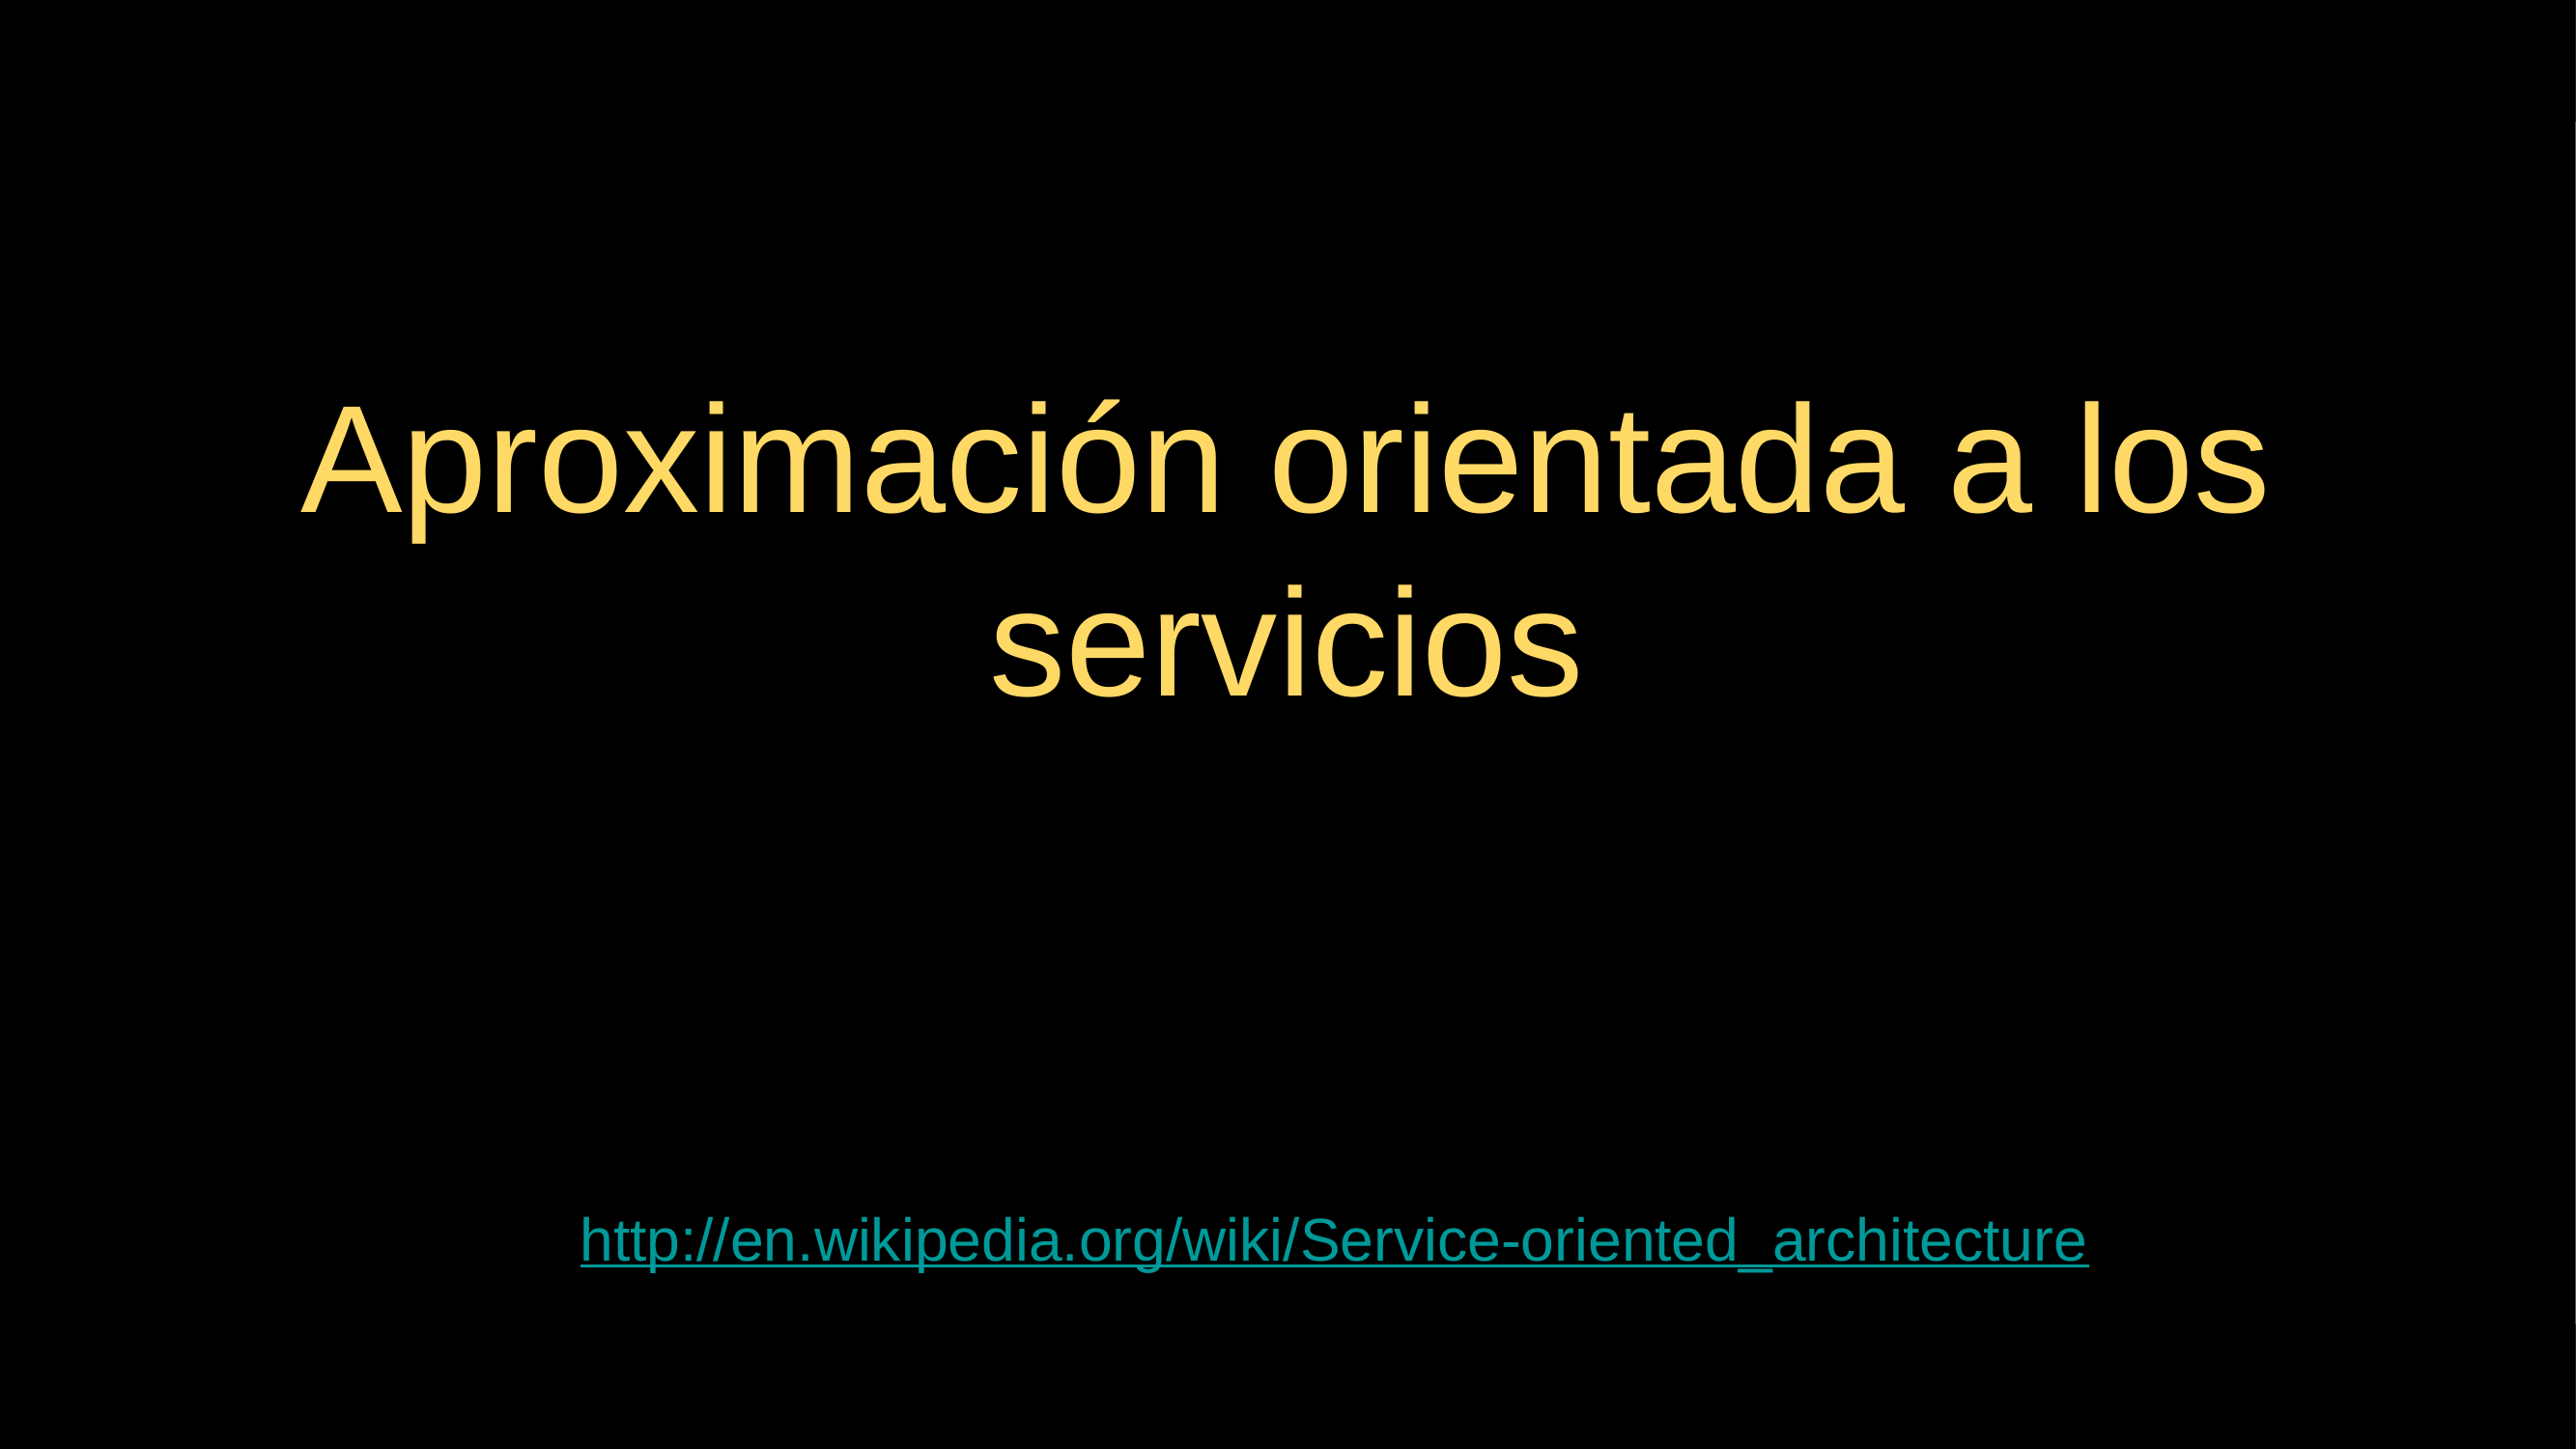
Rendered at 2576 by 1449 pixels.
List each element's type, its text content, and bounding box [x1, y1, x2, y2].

text_box http://en.wikipedia.org/wiki/Service-oriented_architecture [418, 1187, 2251, 1287]
title Aproximación orientada a los servicios [183, 243, 2391, 733]
